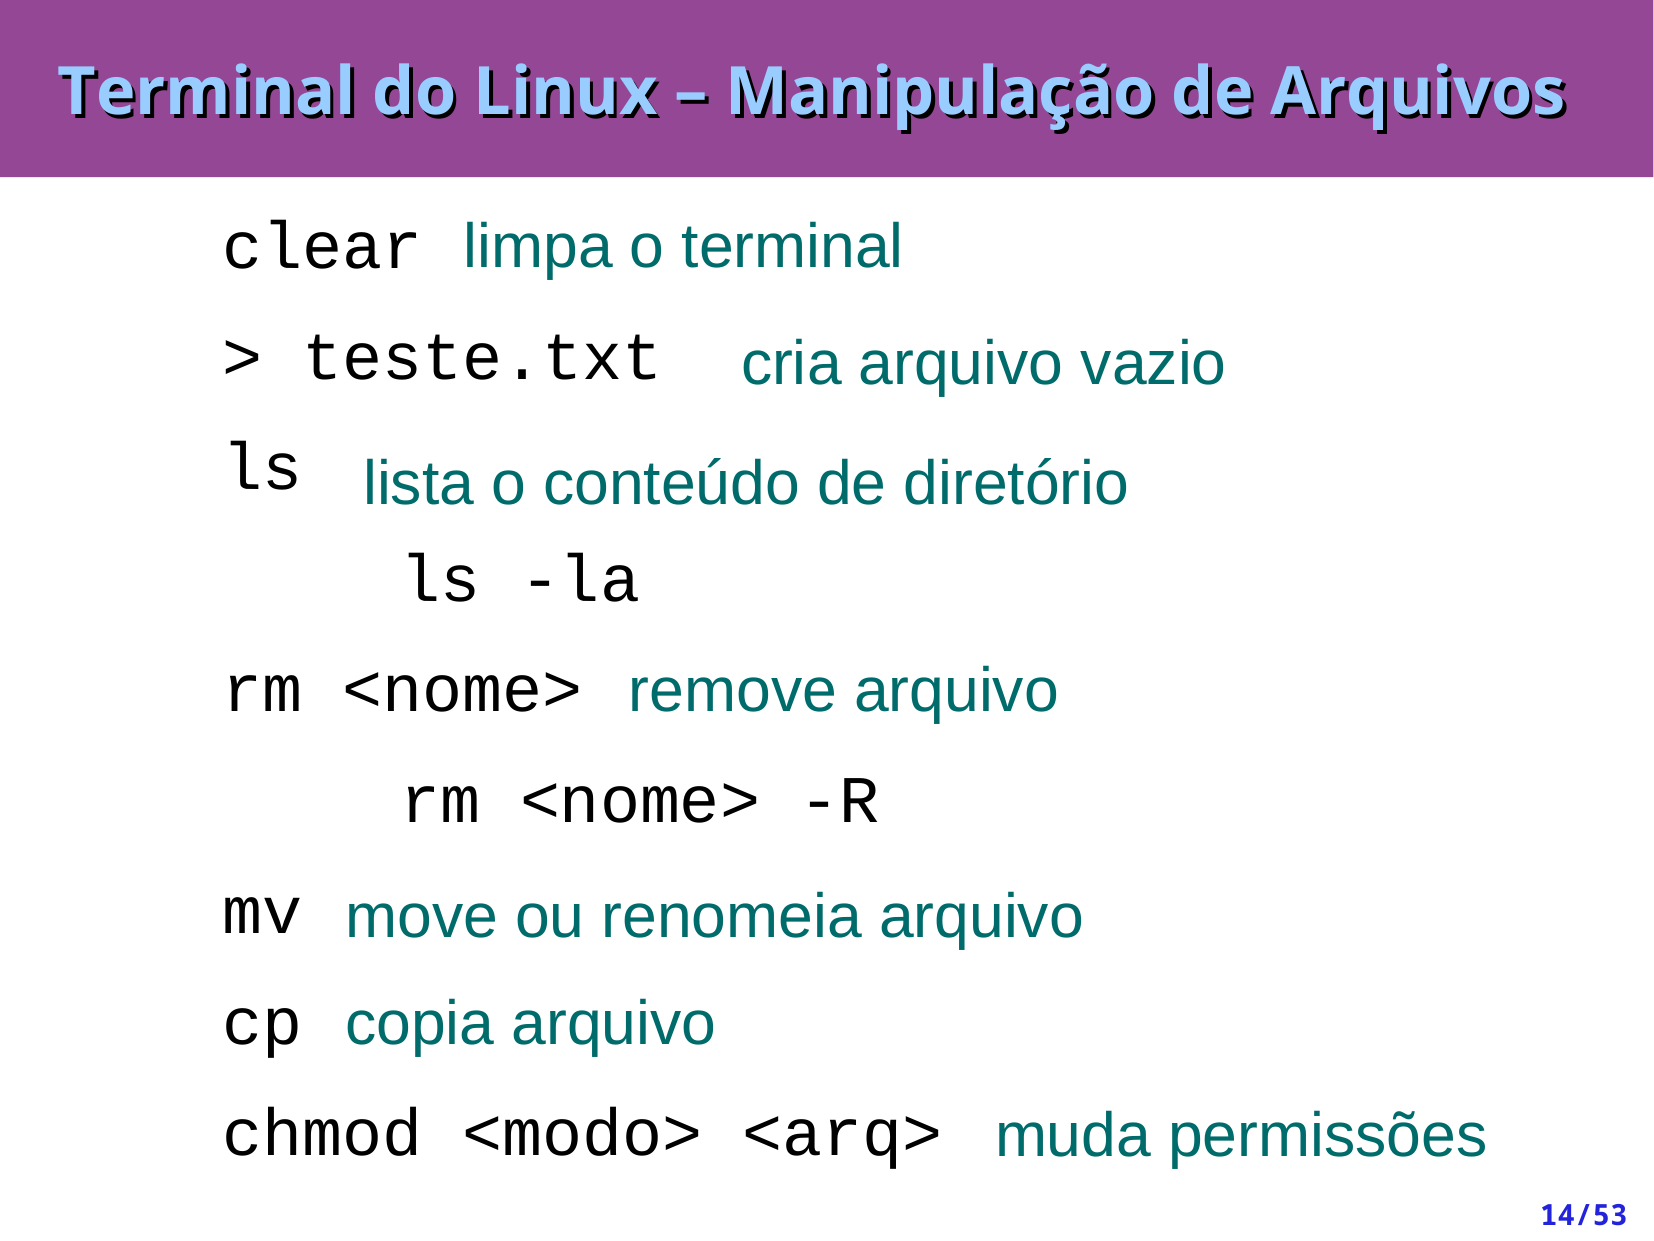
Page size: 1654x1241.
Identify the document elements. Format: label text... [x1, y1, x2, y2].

text_box muda permissões [980, 1092, 1530, 1178]
text_box lista o conteúdo de diretório [348, 441, 1365, 526]
list clear > teste.txt ls ls -la rm <nome> rm <nome> -R mv cp chmod <modo> <arq> [183, 212, 1654, 1181]
text_box copia arquivo [330, 980, 1123, 1066]
text_box move ou renomeia arquivo [330, 874, 1123, 959]
text_box limpa o terminal [448, 203, 1099, 288]
text_box remove arquivo [614, 647, 1128, 733]
title Terminal do Linux – Manipulação de Arquivos [0, 0, 1654, 178]
text_box cria arquivo vazio [726, 320, 1376, 406]
